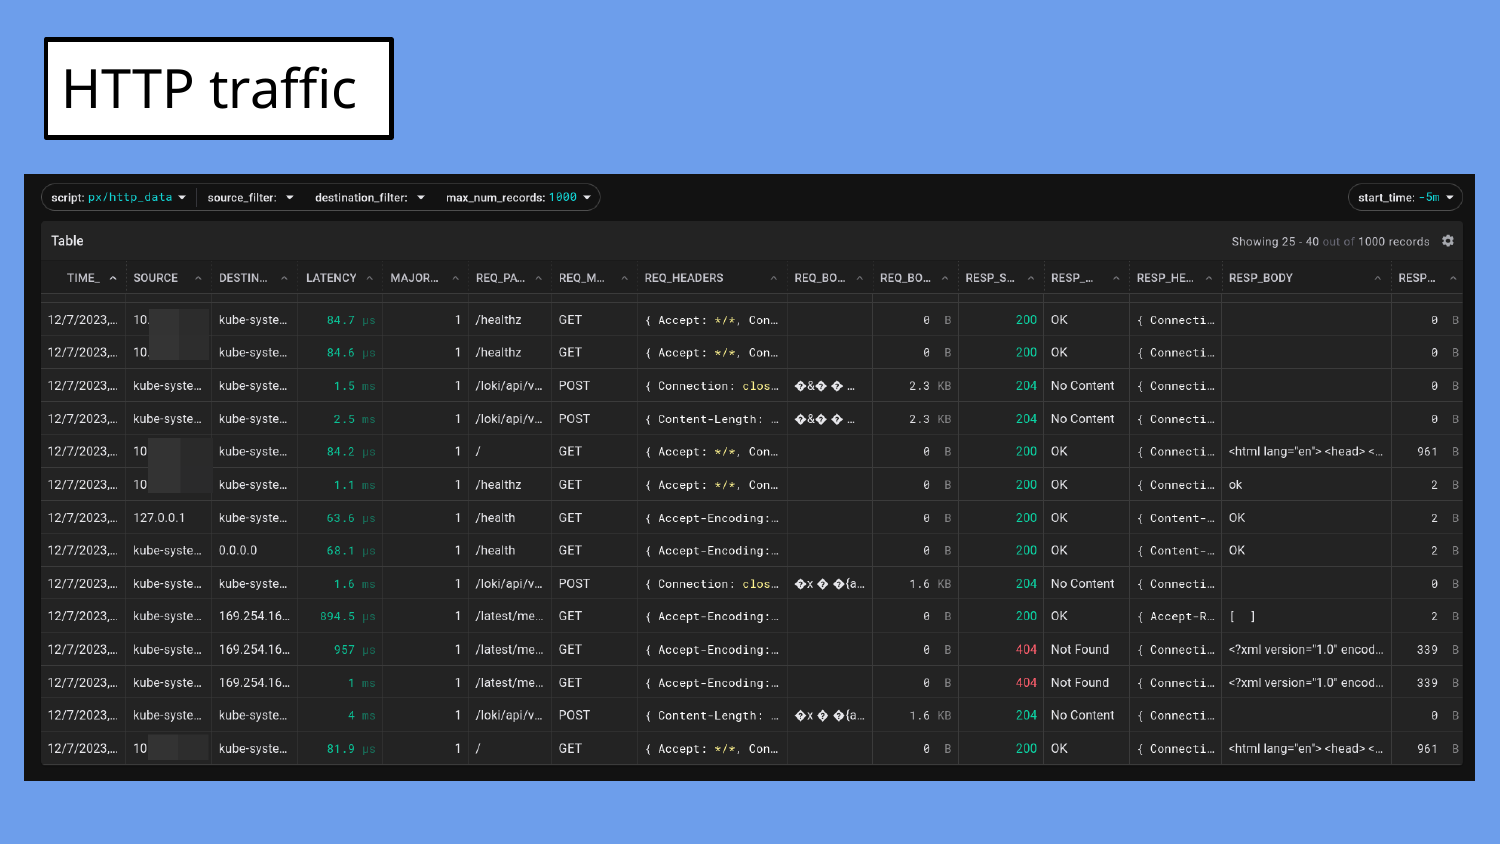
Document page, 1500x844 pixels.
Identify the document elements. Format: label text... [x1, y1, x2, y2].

text_box HTTP traffic [46, 39, 392, 138]
picture [24, 174, 1475, 781]
